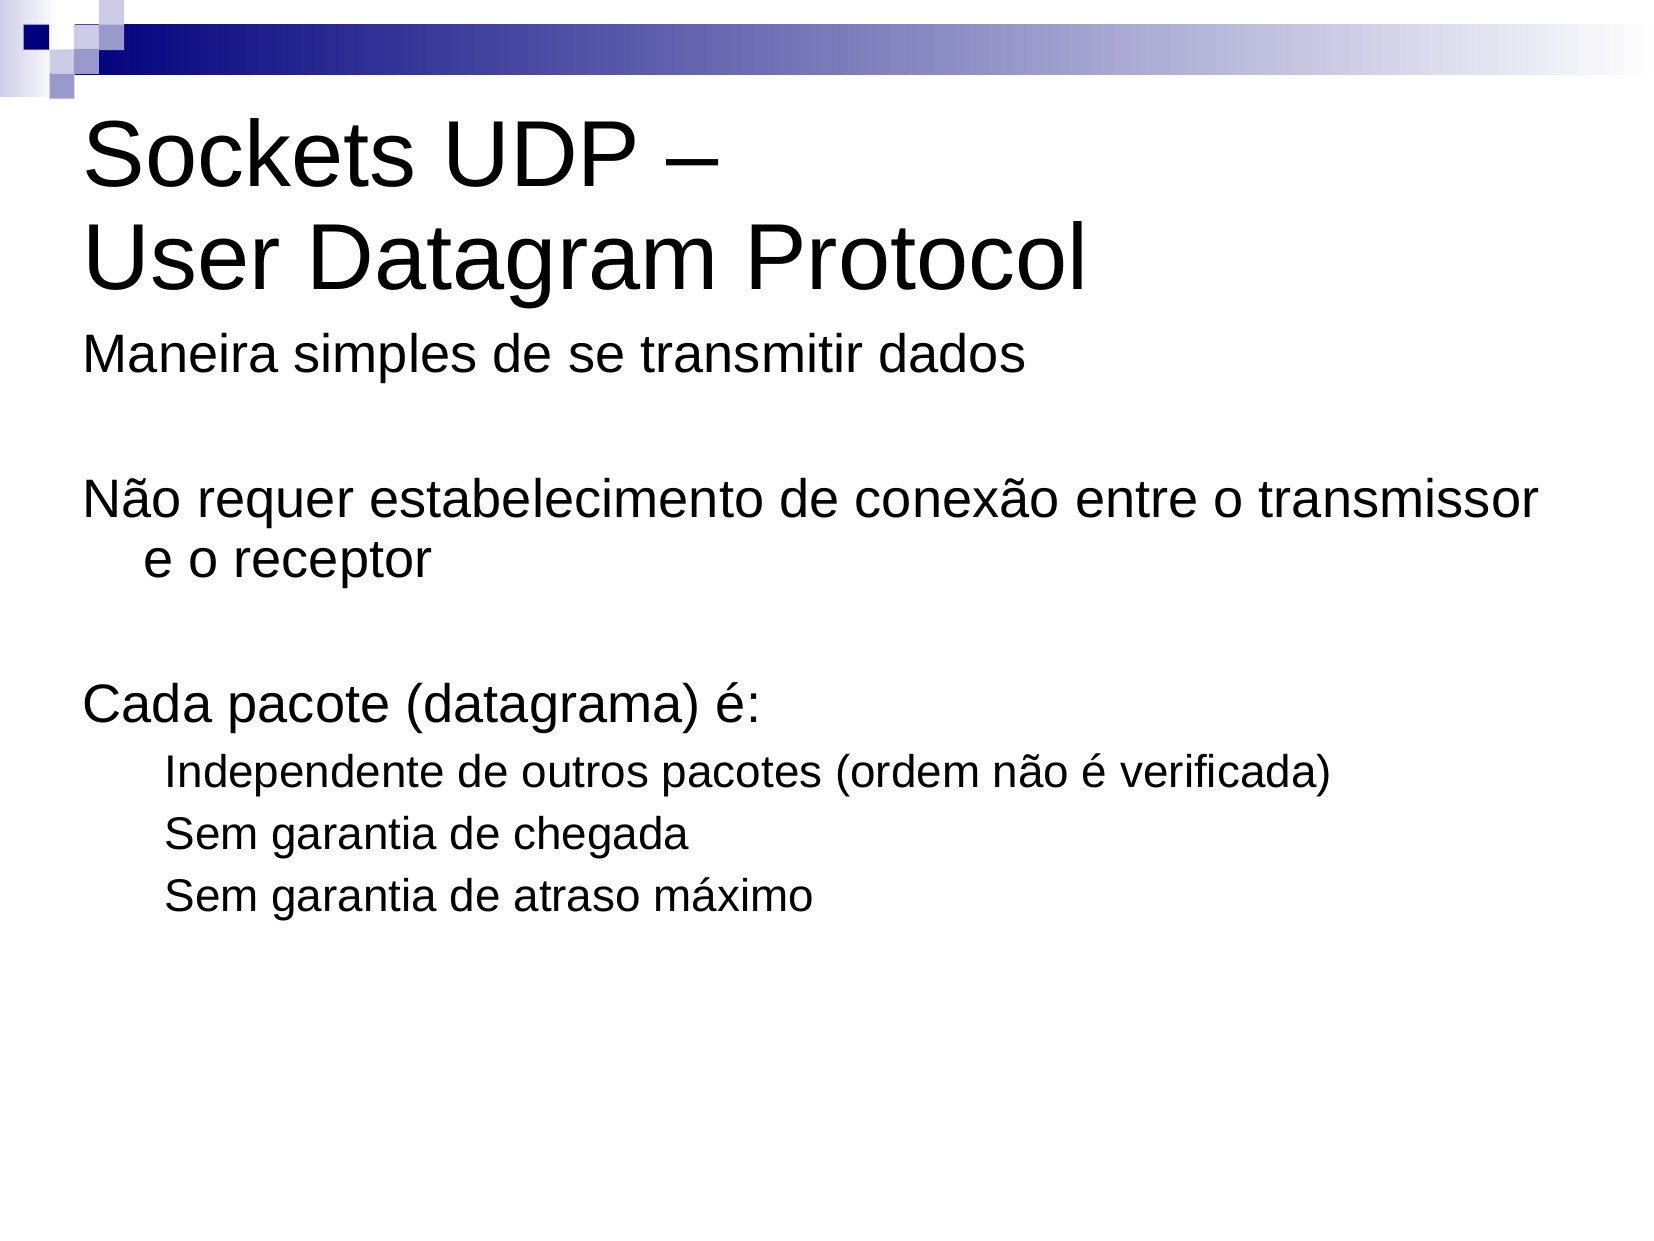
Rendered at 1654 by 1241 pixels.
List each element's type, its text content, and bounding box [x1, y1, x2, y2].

title Sockets UDP – User Datagram Protocol [82, 95, 1572, 320]
text_box Maneira simples de se transmitir dados Não requer estabelecimento de conexão entre o transmissor e o receptor Cada pacote (datagrama) é: Independente de outros pacotes (ordem não é verificada)‏ Sem garantia de chegada Sem garantia de atraso máximo [82, 324, 1572, 1117]
